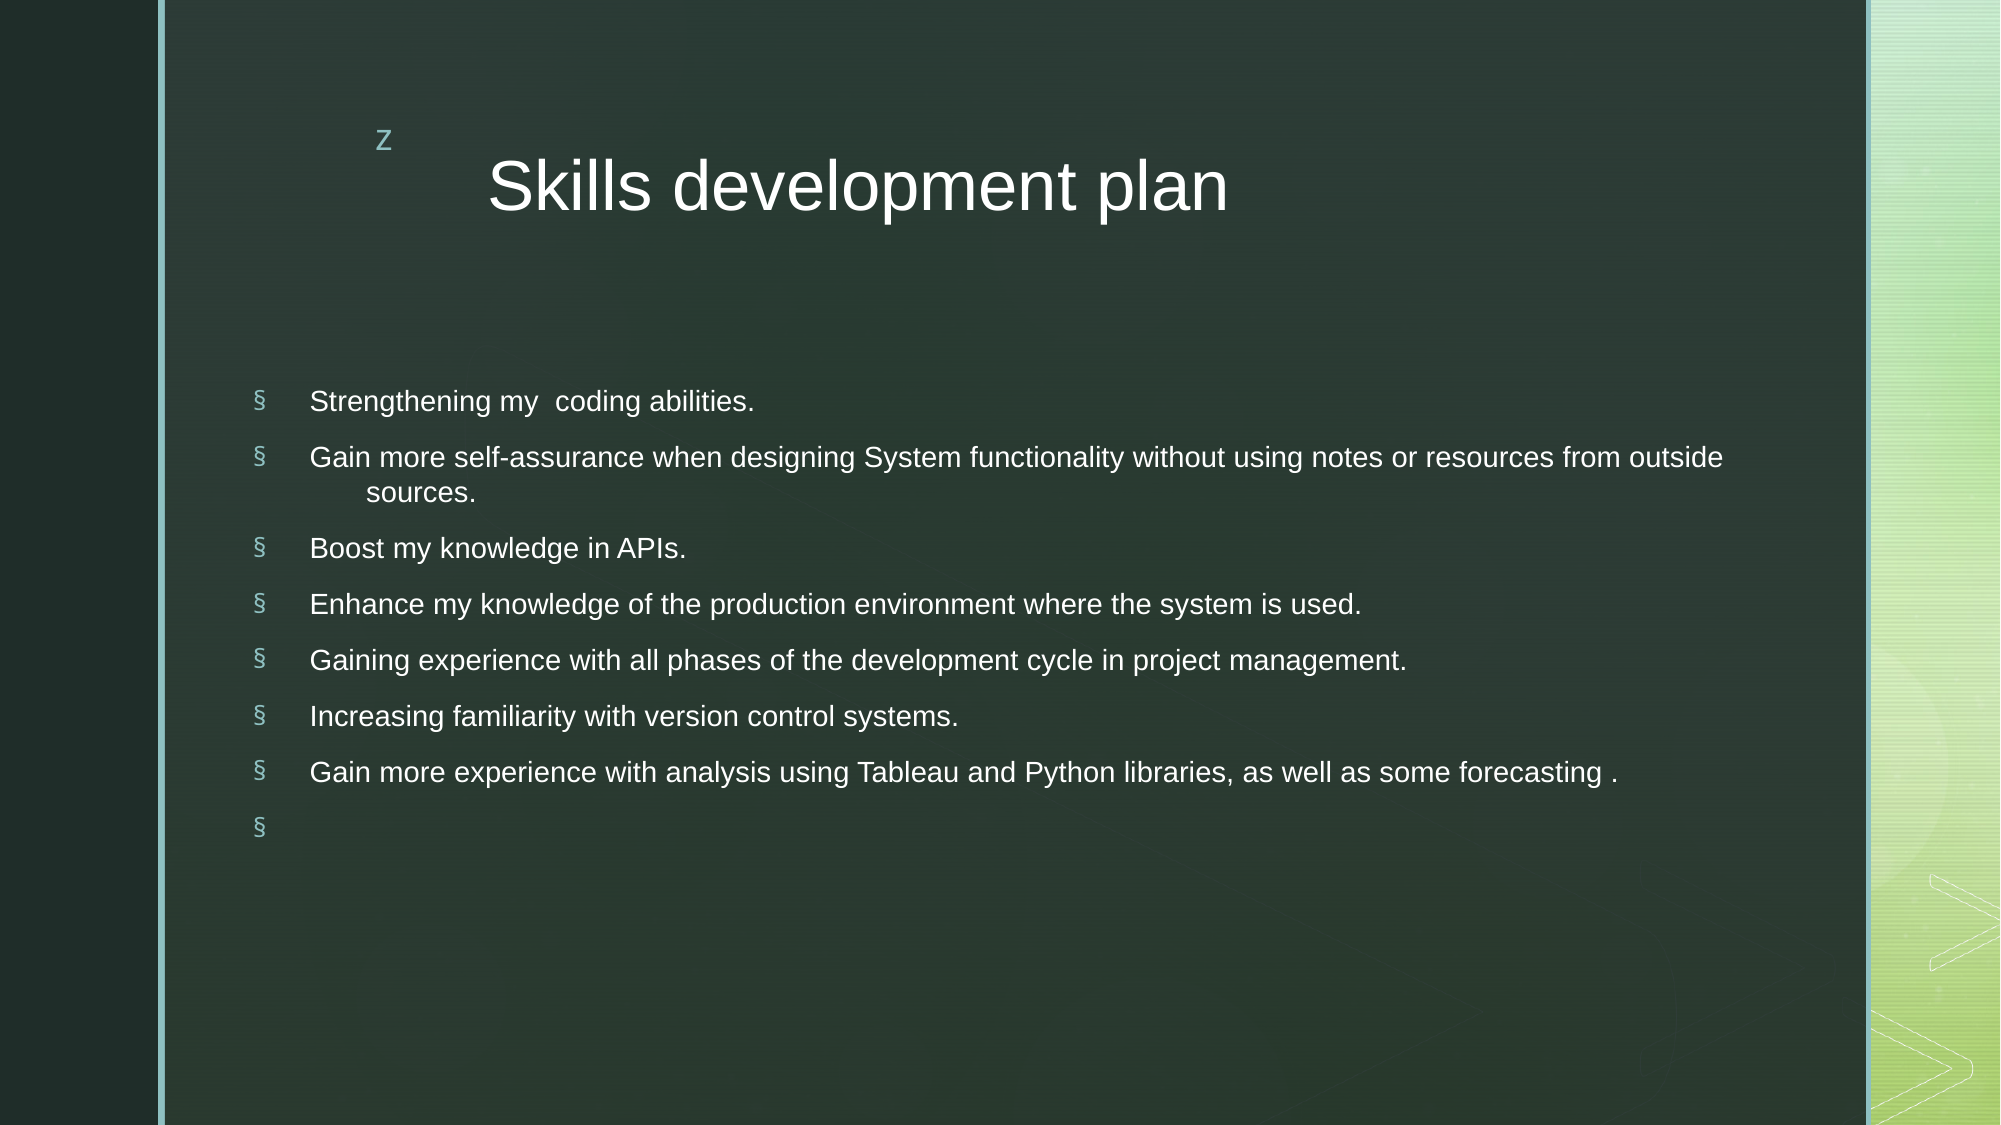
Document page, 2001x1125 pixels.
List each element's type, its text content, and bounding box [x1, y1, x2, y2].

title Skills development plan [472, 142, 2000, 315]
list Strengthening my coding abilities. Gain more self-assurance when designing System functionality without using notes or resources from outside sources. Boost my knowledge in APIs. Enhance my knowledge of the production environment where the system is used. Gaining experience with all phases of the development cycle in project management. Increasing familiarity with version control systems. Gain more experience with analysis using Tableau and Python libraries, as well as some forecasting . [238, 330, 1814, 897]
